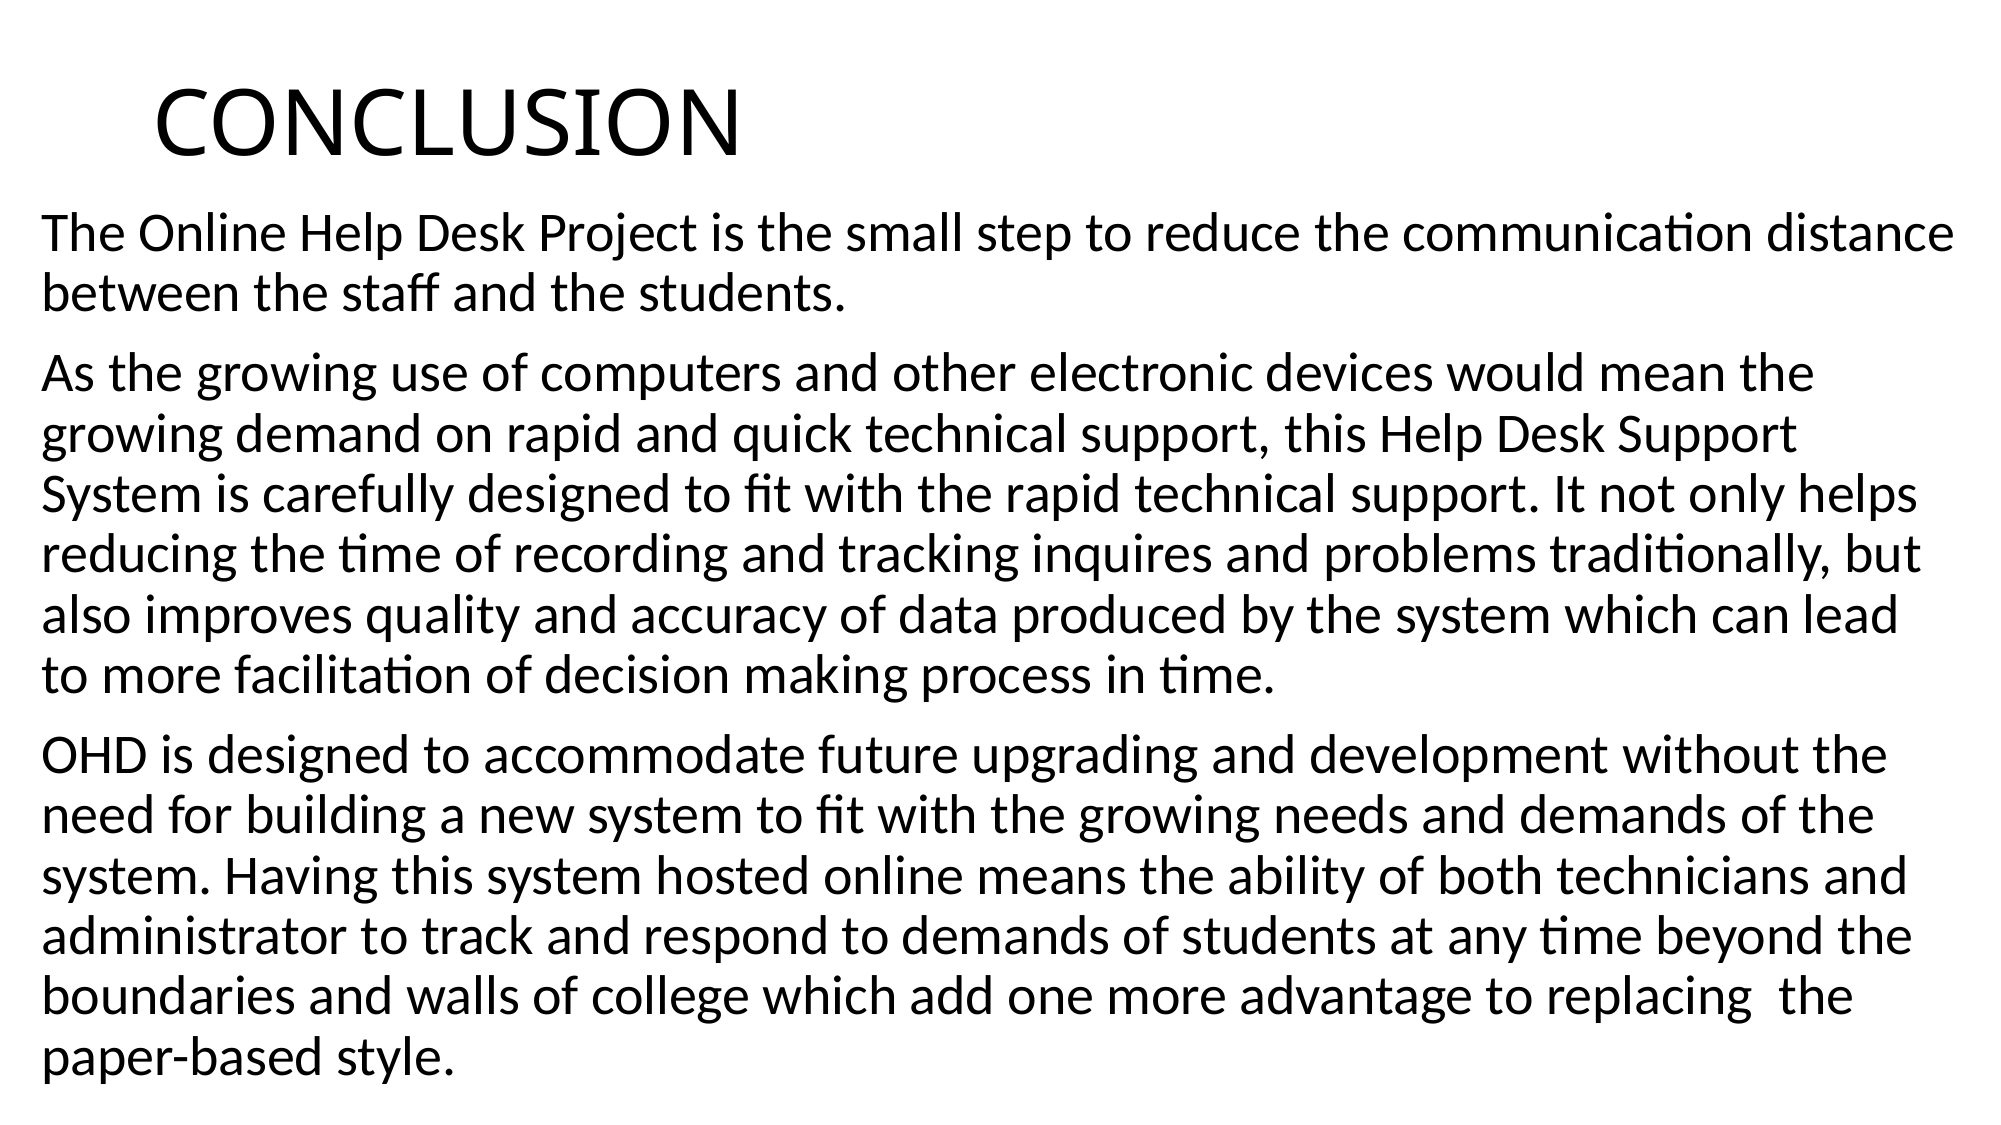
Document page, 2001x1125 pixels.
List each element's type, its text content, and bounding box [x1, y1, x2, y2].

title CONCLUSION [137, 59, 1863, 193]
list The Online Help Desk Project is the small step to reduce the communication distance between the staff and the students. As the growing use of computers and other electronic devices would mean the growing demand on rapid and quick technical support, this Help Desk Support System is carefully designed to fit with the rapid technical support. It not only helps reducing the time of recording and tracking inquires and problems traditionally, but also improves quality and accuracy of data produced by the system which can lead to more facilitation of decision making process in time. OHD is designed to accommodate future upgrading and development without the need for building a new system to fit with the growing needs and demands of the system. Having this system hosted online means the ability of both technicians and administrator to track and respond to demands of students at any time beyond the boundaries and walls of college which add one more advantage to replacing the paper-based style. [26, 195, 1971, 1099]
